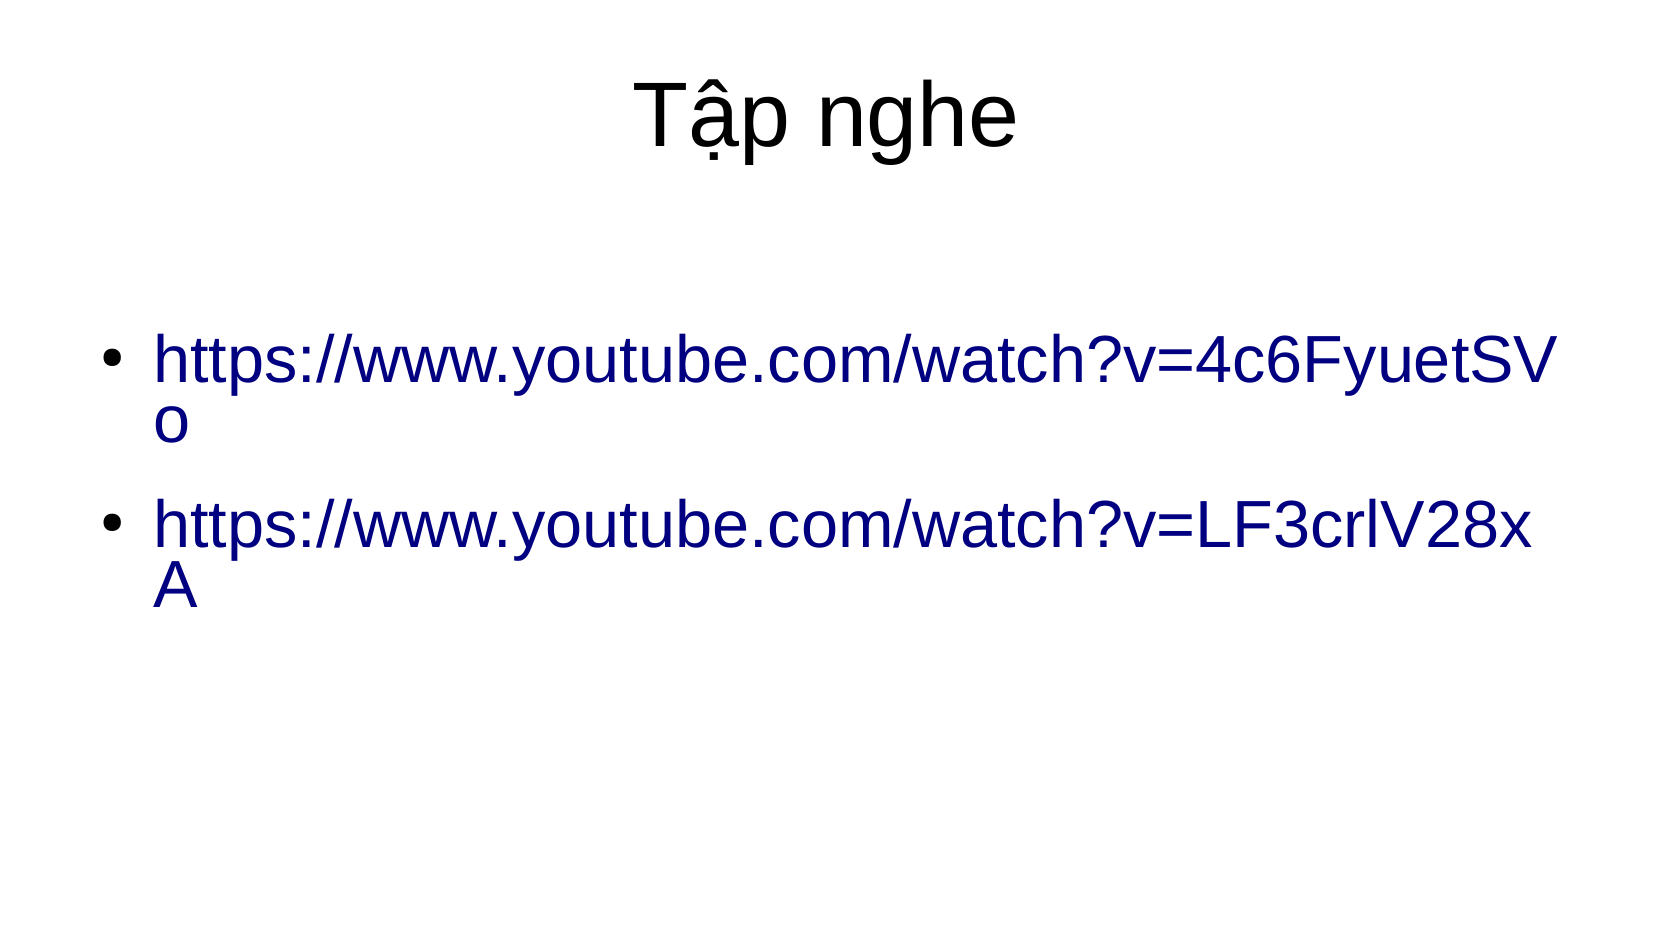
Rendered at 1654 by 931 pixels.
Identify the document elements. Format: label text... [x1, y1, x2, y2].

title Tập nghe [82, 37, 1571, 193]
list https://www.youtube.com/watch?v=4c6FyuetSVo https://www.youtube.com/watch?v=LF3crlV28xA [82, 217, 1571, 758]
